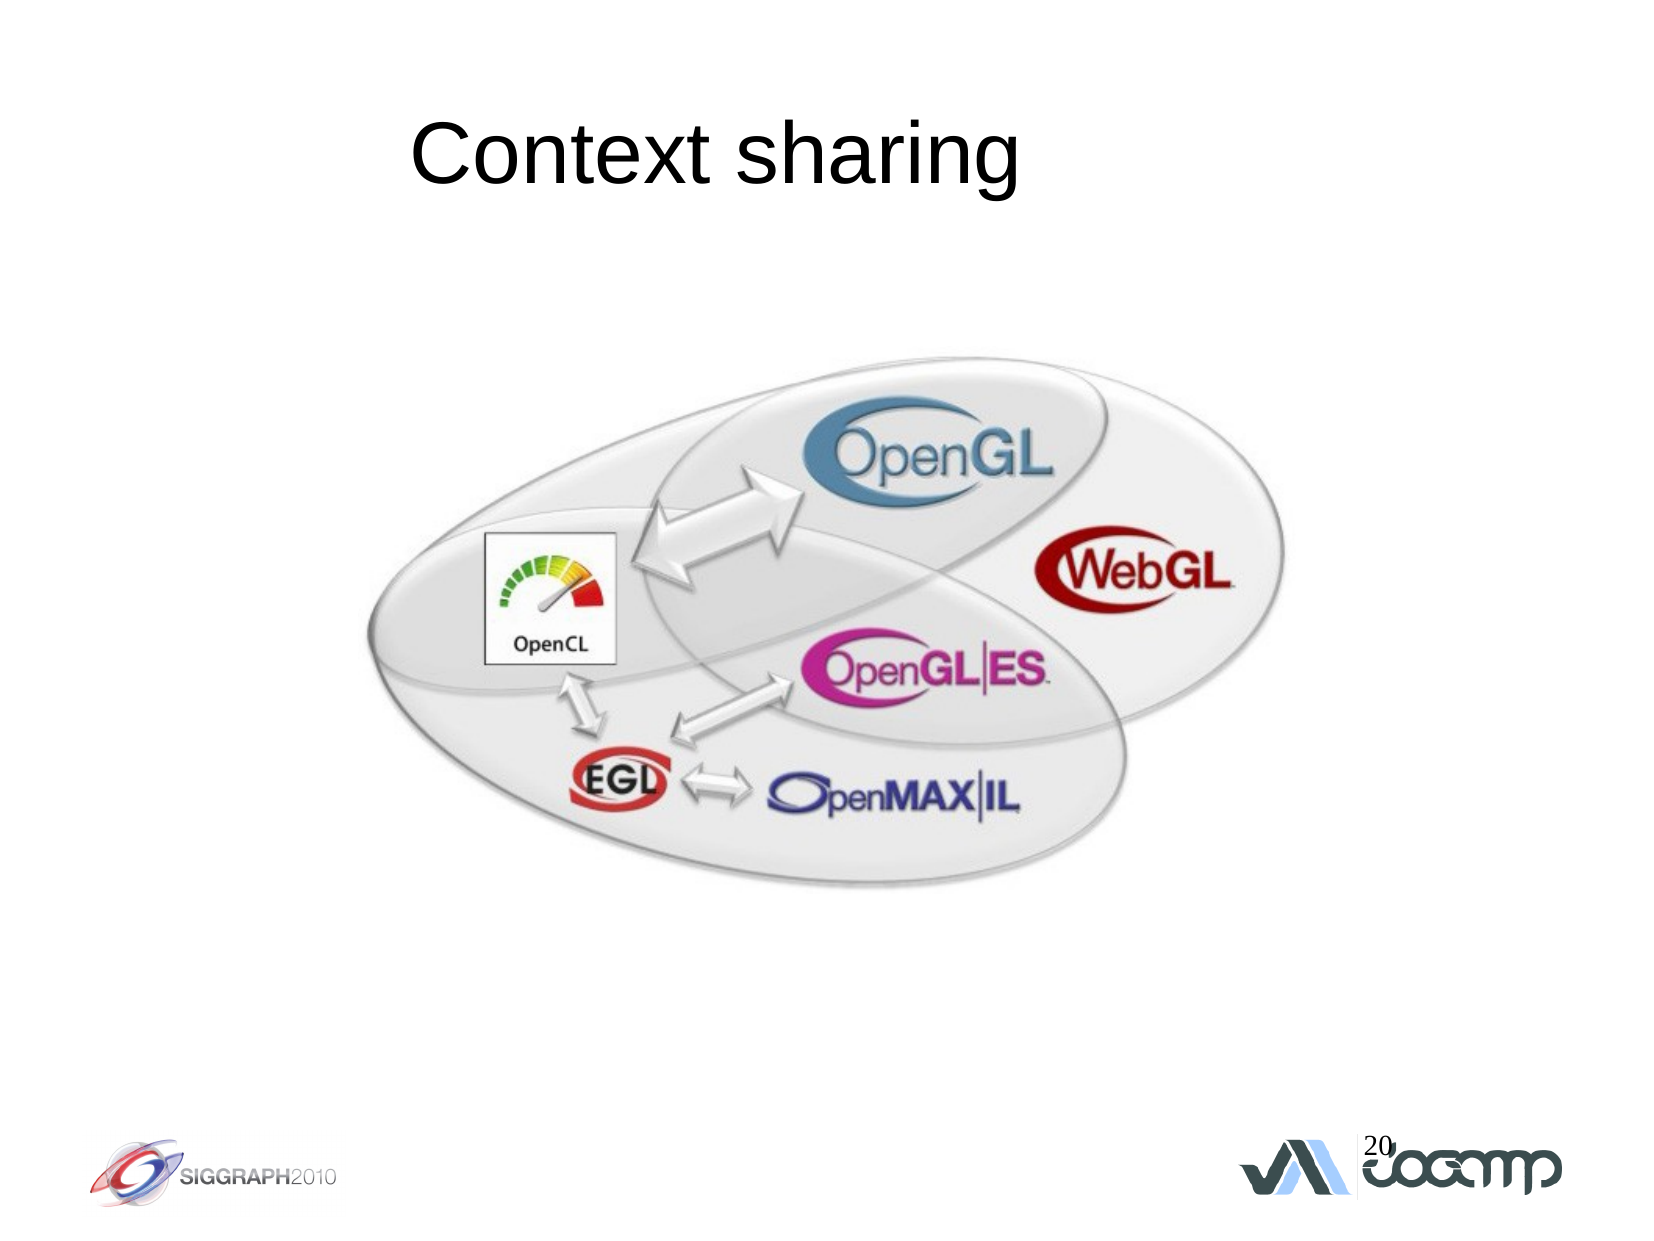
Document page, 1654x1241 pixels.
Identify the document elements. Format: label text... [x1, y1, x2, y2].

picture [358, 346, 1296, 894]
picture [82, 1130, 346, 1217]
title Context sharing [82, 56, 1351, 250]
picture [1237, 1134, 1562, 1200]
